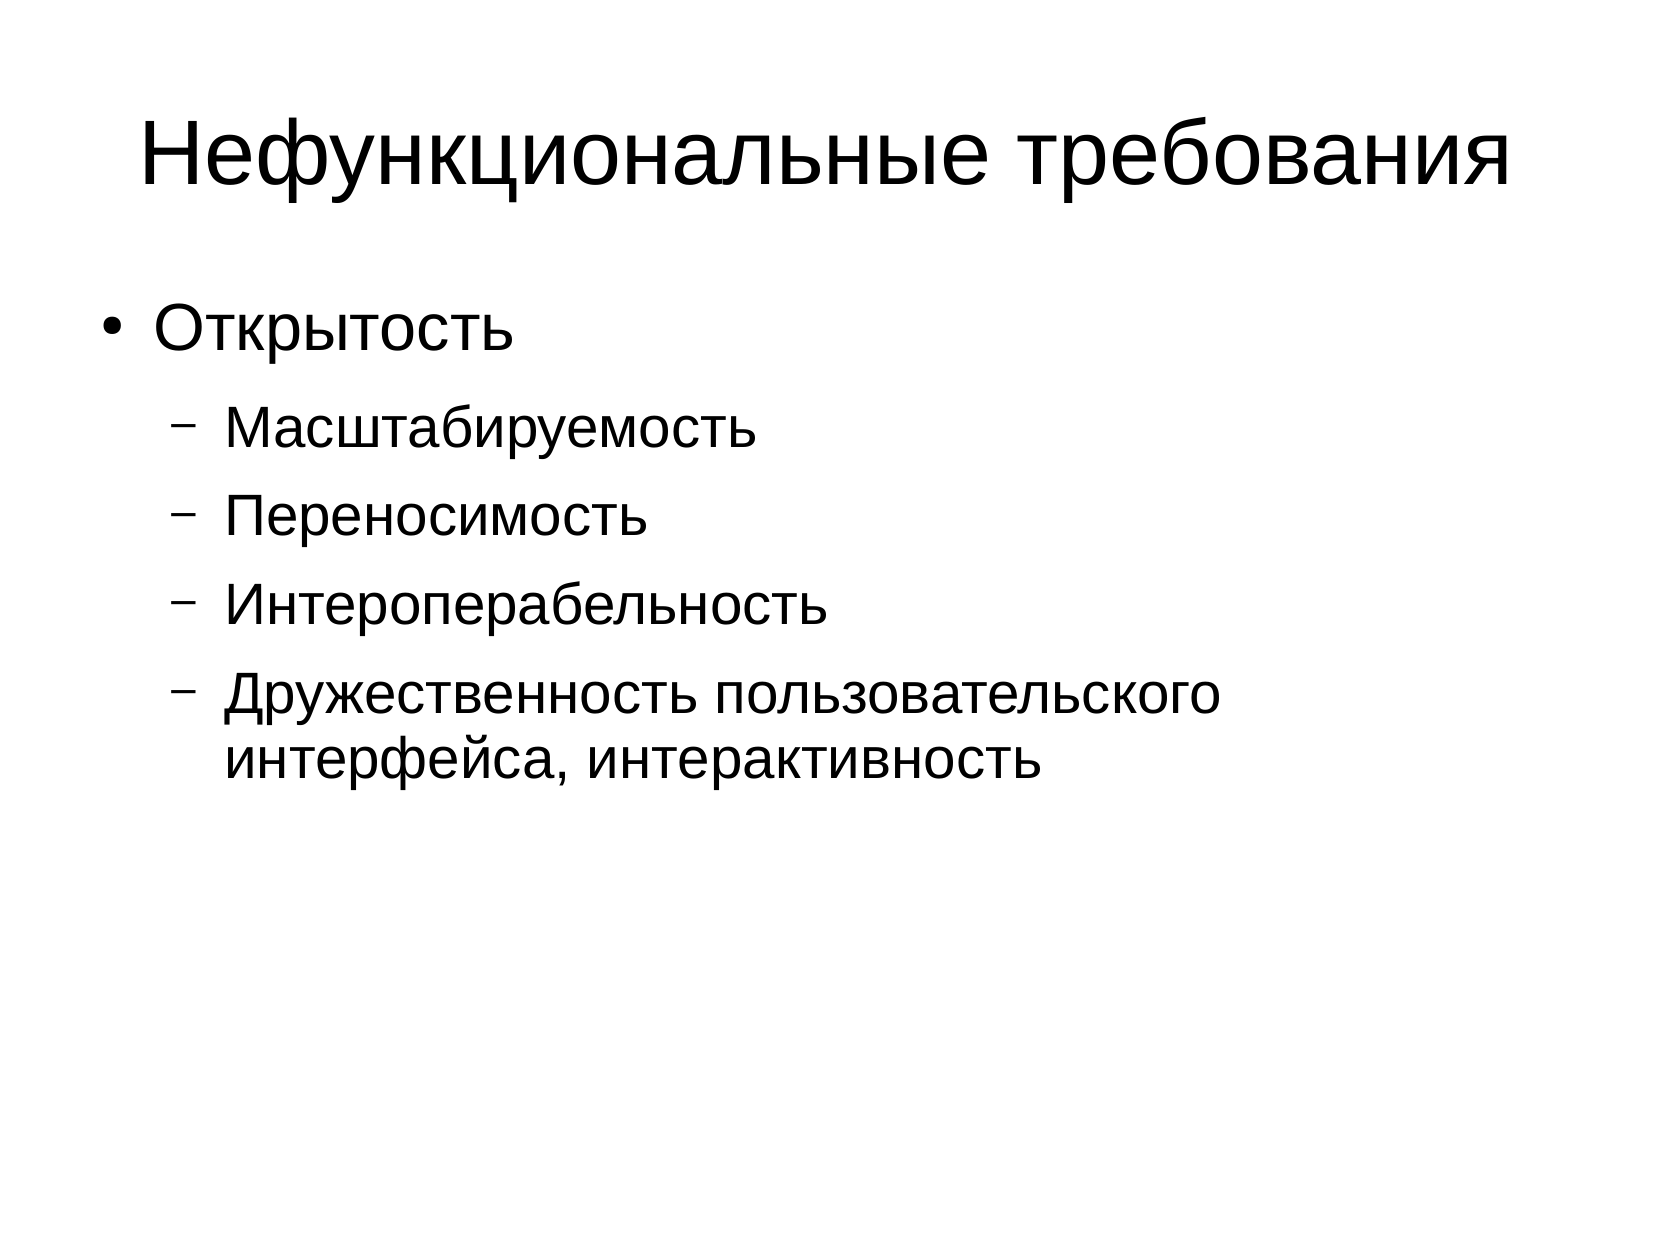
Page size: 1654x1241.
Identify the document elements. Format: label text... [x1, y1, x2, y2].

title Нефункциональные требования [82, 49, 1571, 257]
list Открытость Масштабируемость Переносимость Интероперабельность Дружественность пользовательского интерфейса, интерактивность [82, 290, 1538, 1010]
